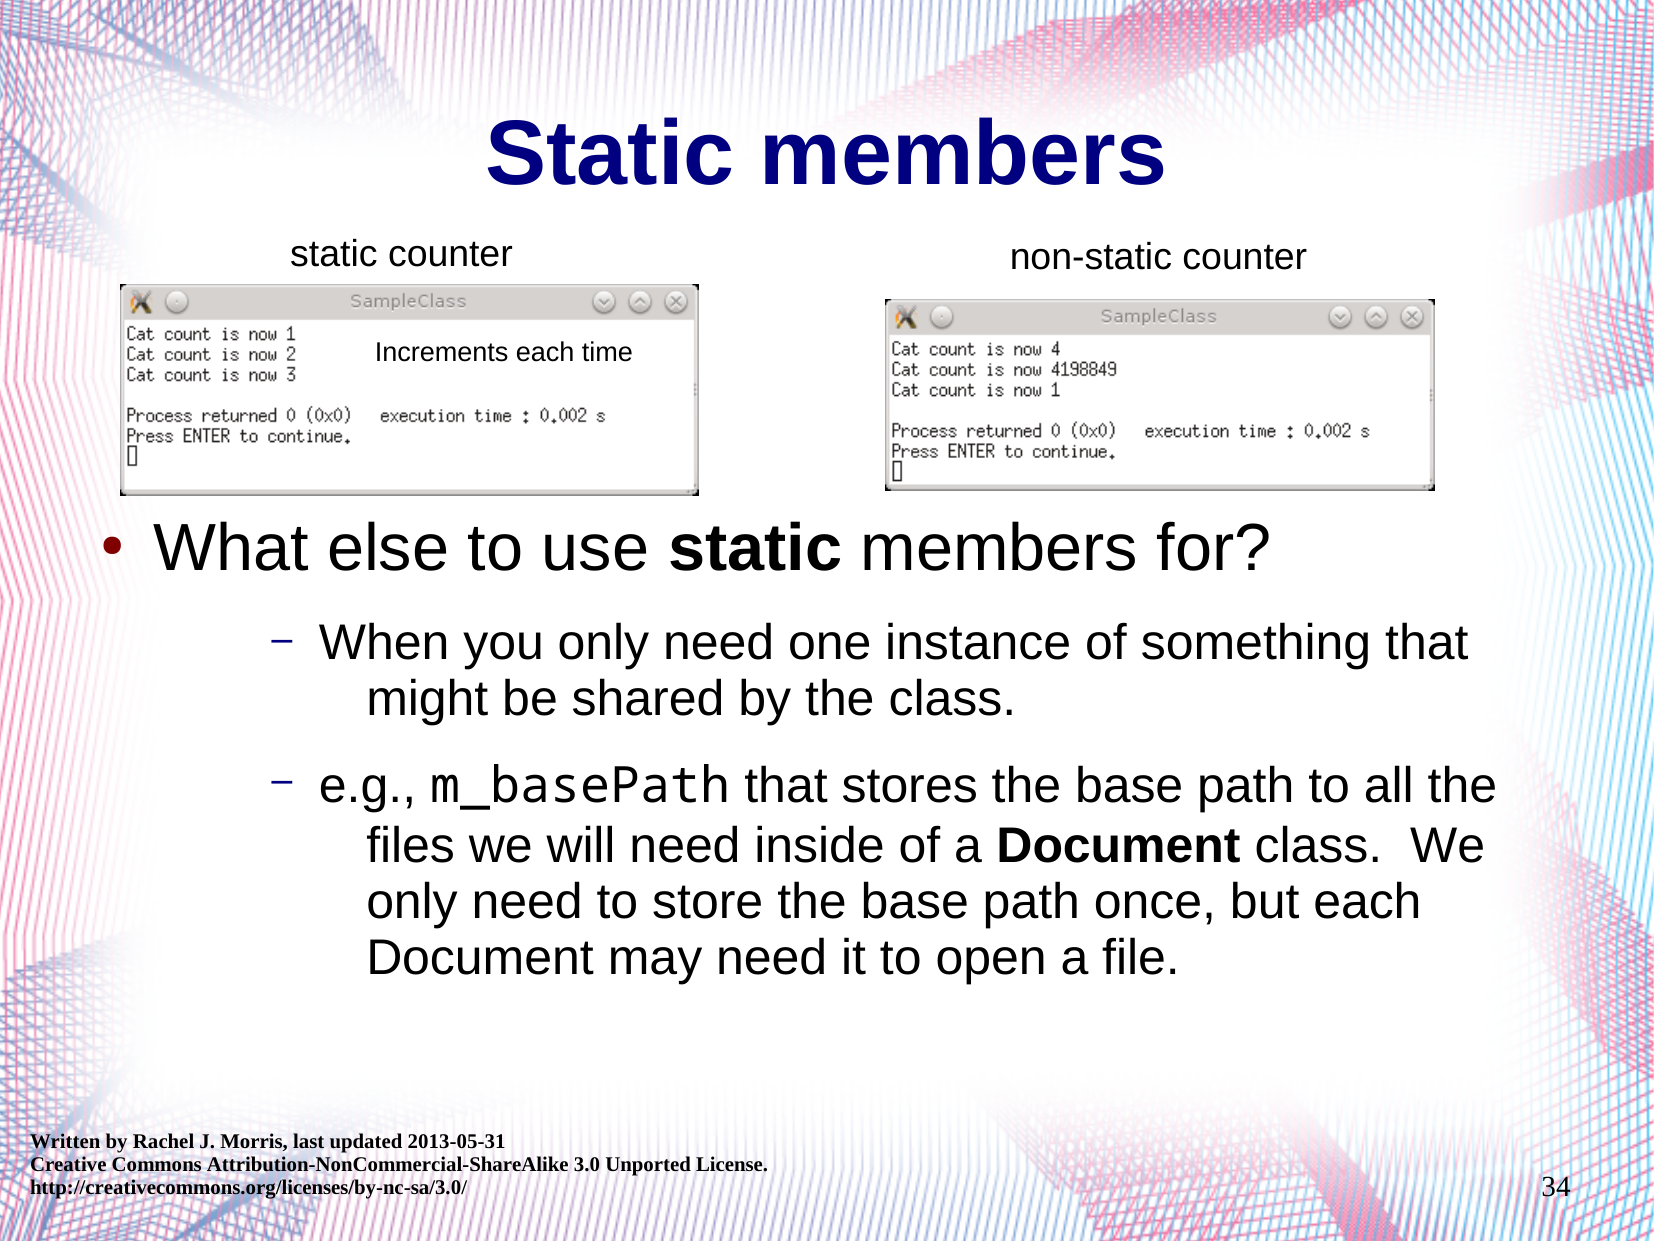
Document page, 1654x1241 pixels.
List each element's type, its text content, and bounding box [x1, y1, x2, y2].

text_box static counter [105, 225, 699, 282]
picture [0, 0, 1654, 1241]
text_box Increments each time [360, 330, 661, 376]
list What else to use static members for? When you only need one instance of something that might be shared by the class. e.g., m_basePath that stores the base path to all the files we will need inside of a Document class. We only need to store the base path once, but each Document may need it to open a file. [82, 510, 1571, 1010]
title Static members [82, 49, 1571, 257]
text_box non-static counter [861, 228, 1456, 286]
